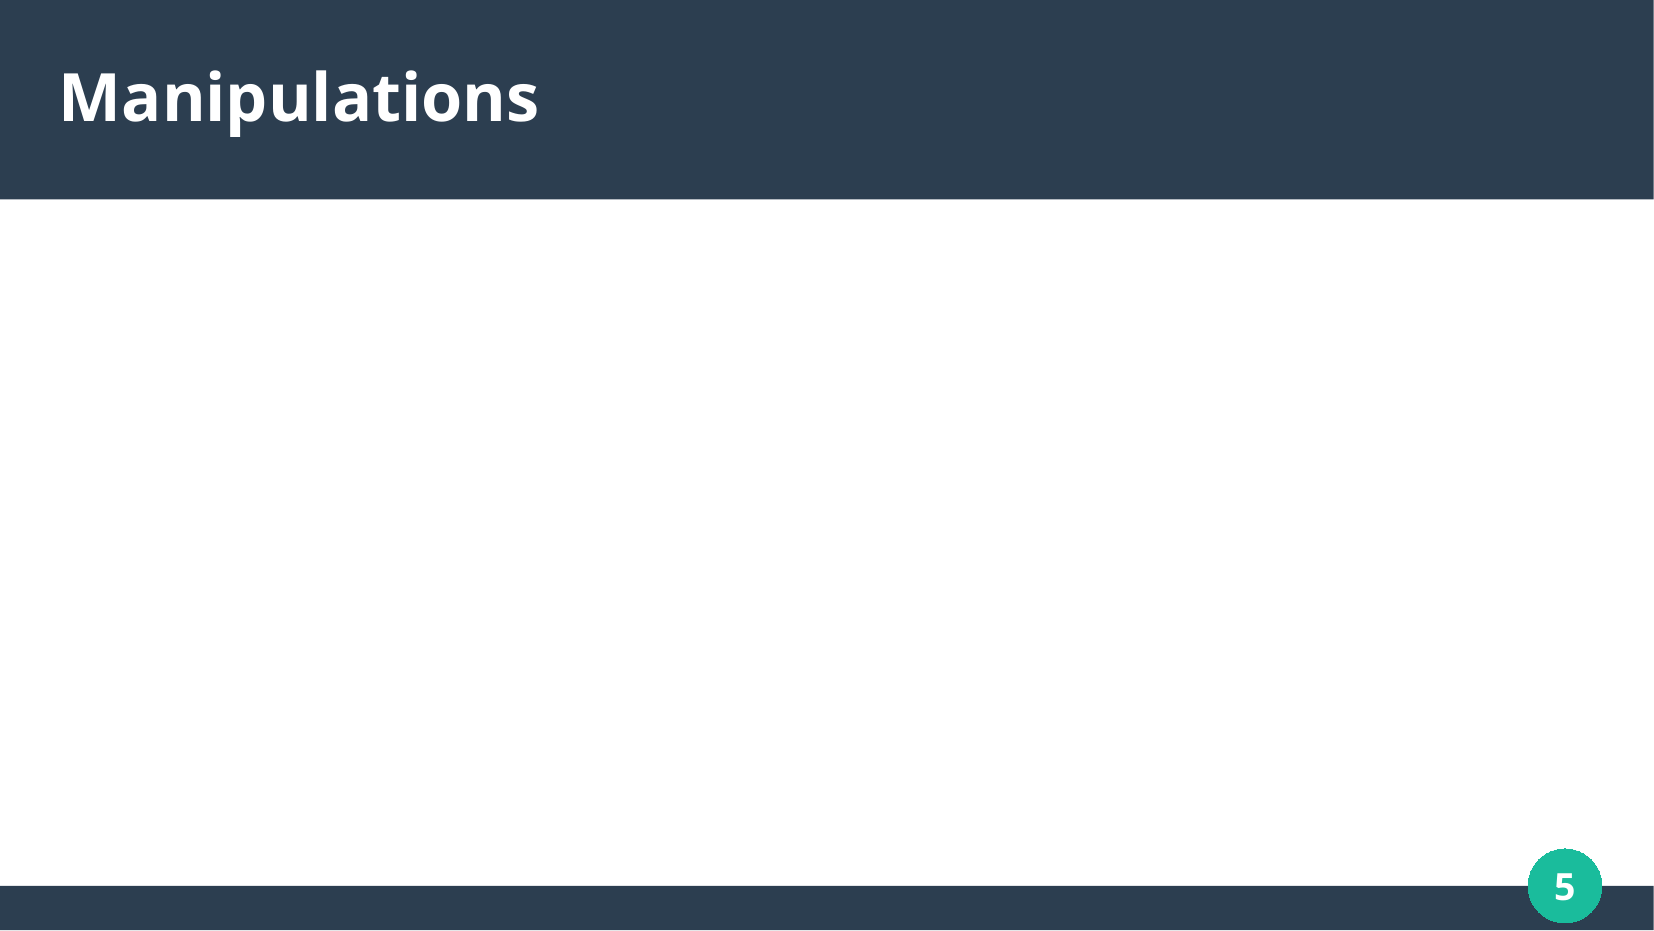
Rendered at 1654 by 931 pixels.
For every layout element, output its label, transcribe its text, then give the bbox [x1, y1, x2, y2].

title Manipulations [59, 37, 1595, 155]
